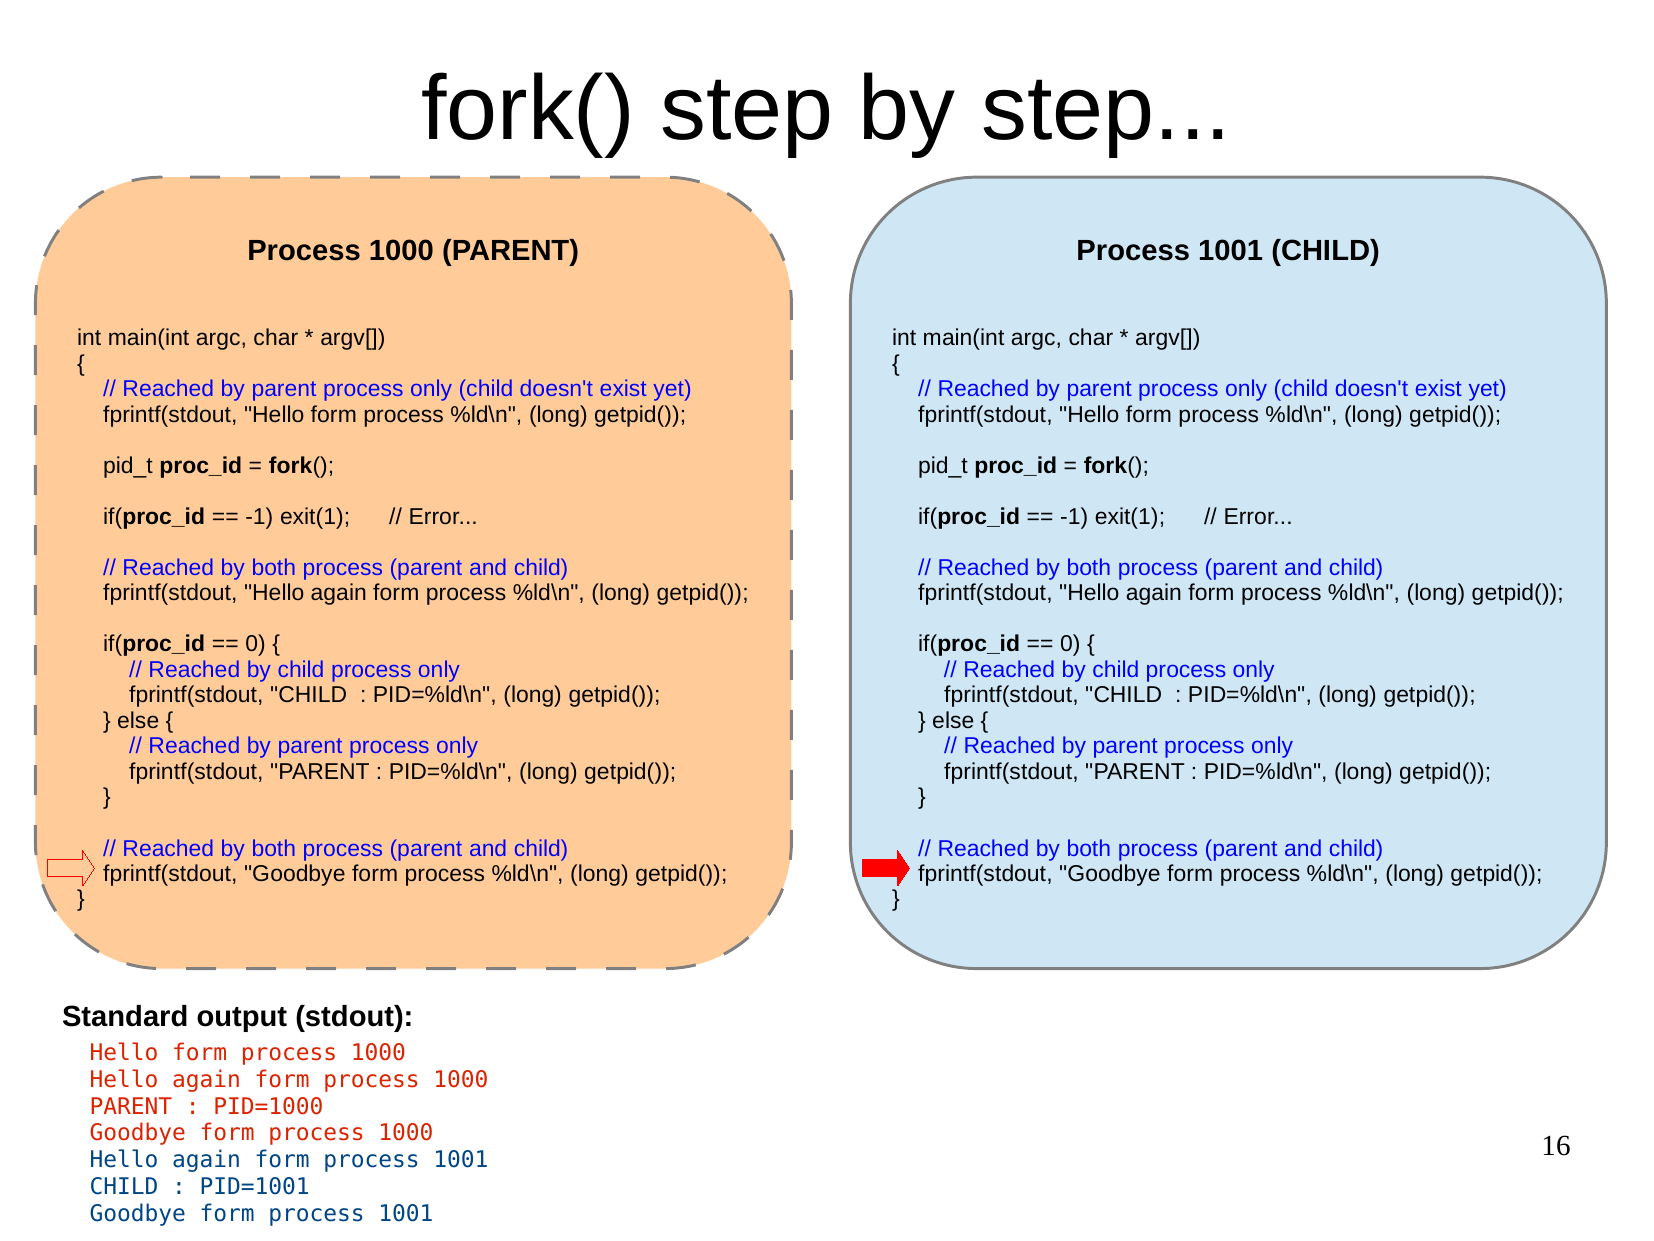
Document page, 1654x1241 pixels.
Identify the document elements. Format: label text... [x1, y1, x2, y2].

title fork() step by step... [82, 49, 1571, 166]
text_box Process 1001 (CHILD) int main(int argc, char * argv[]) { // Reached by parent process only (child doesn't exist yet) fprintf(stdout, "Hello form process %ld\n", (long) getpid()); pid_t proc_id = fork(); if(proc_id == -1) exit(1); // Error... // Reached by both process (parent and child) fprintf(stdout, "Hello again form process %ld\n", (long) getpid()); if(proc_id == 0) { // Reached by child process only fprintf(stdout, "CHILD : PID=%ld\n", (long) getpid()); } else { // Reached by parent process only fprintf(stdout, "PARENT : PID=%ld\n", (long) getpid()); } // Reached by both process (parent and child) fprintf(stdout, "Goodbye form process %ld\n", (long) getpid()); } [850, 177, 1607, 969]
text_box [862, 850, 910, 886]
text_box Standard output (stdout): Hello form process 1000 Hello again form process 1000 PARENT : PID=1000 Goodbye form process 1000 Hello again form process 1001 CHILD : PID=1001 Goodbye form process 1001 [47, 992, 1619, 1235]
text_box Process 1000 (PARENT) int main(int argc, char * argv[]) { // Reached by parent process only (child doesn't exist yet) fprintf(stdout, "Hello form process %ld\n", (long) getpid()); pid_t proc_id = fork(); if(proc_id == -1) exit(1); // Error... // Reached by both process (parent and child) fprintf(stdout, "Hello again form process %ld\n", (long) getpid()); if(proc_id == 0) { // Reached by child process only fprintf(stdout, "CHILD : PID=%ld\n", (long) getpid()); } else { // Reached by parent process only fprintf(stdout, "PARENT : PID=%ld\n", (long) getpid()); } // Reached by both process (parent and child) fprintf(stdout, "Goodbye form process %ld\n", (long) getpid()); } [35, 177, 792, 969]
